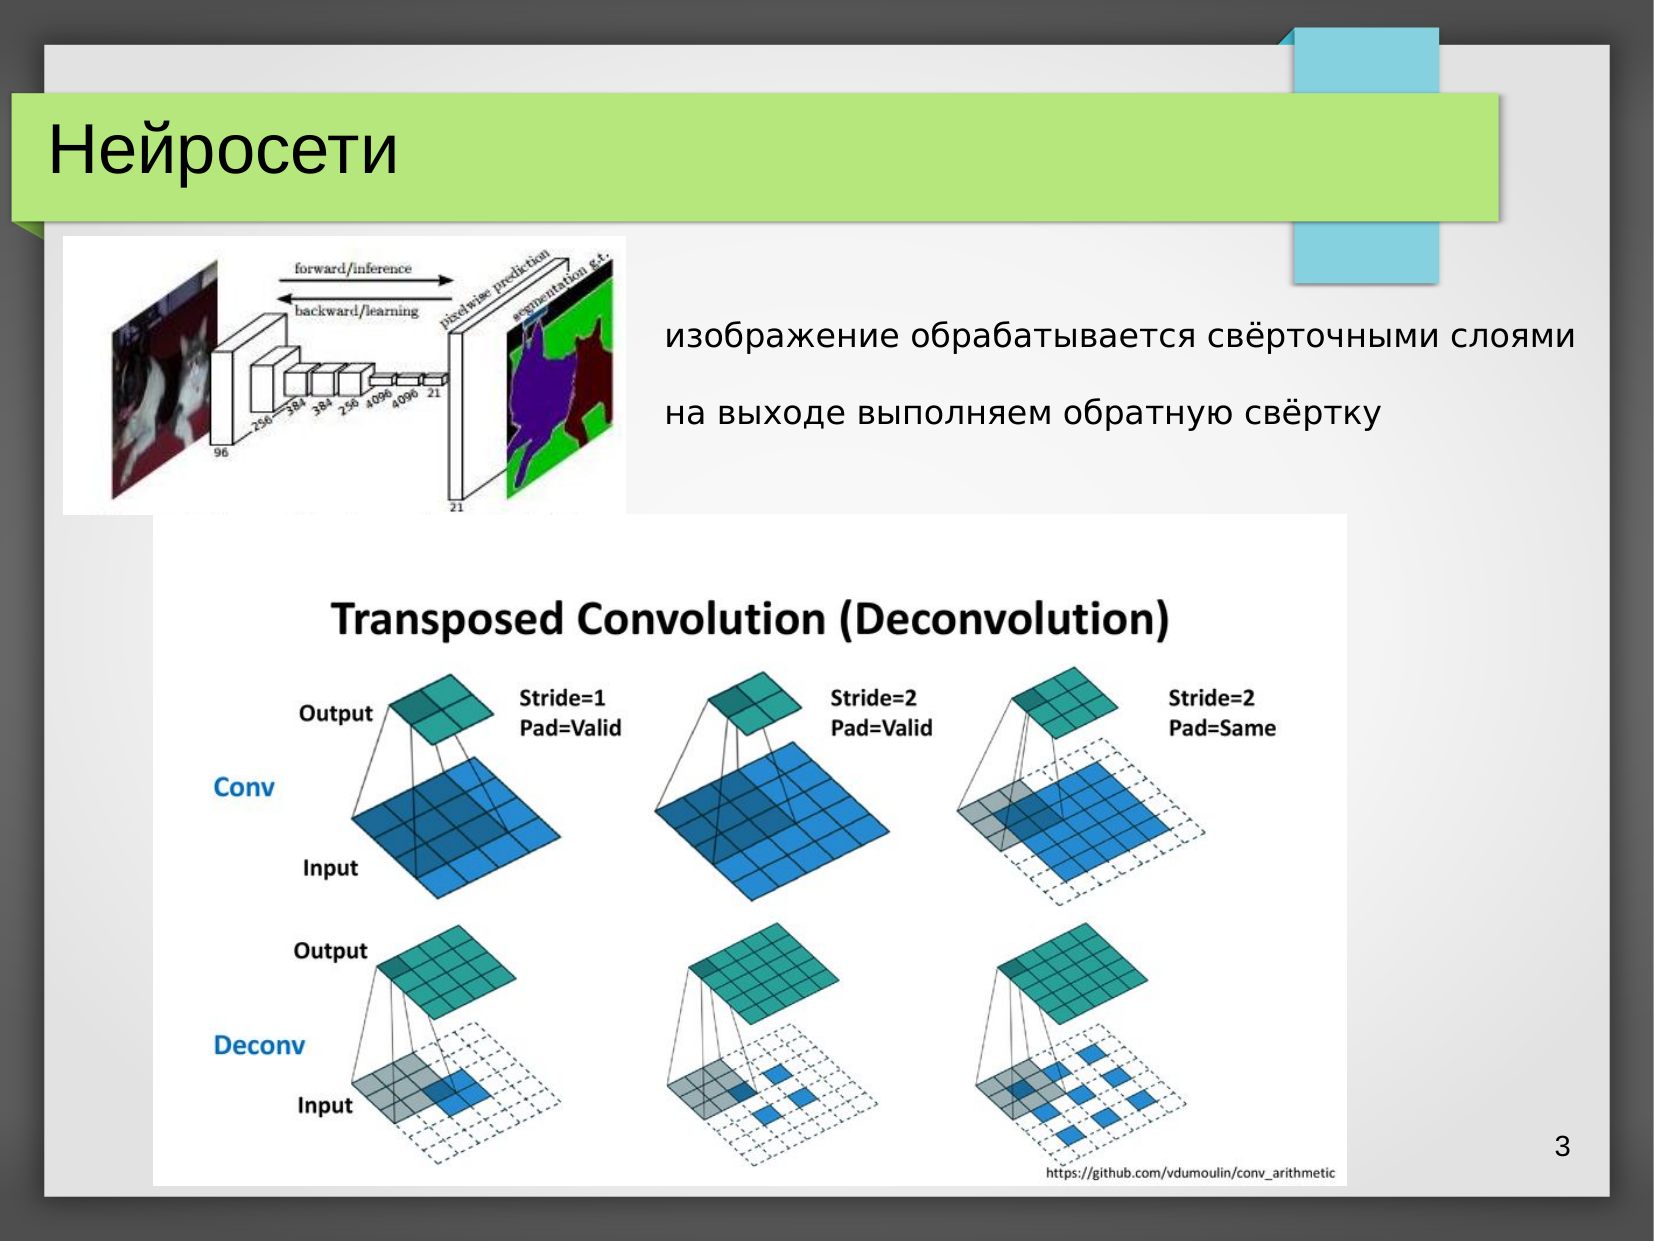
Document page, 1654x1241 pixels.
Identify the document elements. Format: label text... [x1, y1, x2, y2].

picture [0, 0, 1654, 1241]
text_box изображение обрабатывается свёрточными слоями на выходе выполняем обратную свёртку [649, 309, 1602, 441]
title Нейросети [47, 96, 1536, 201]
